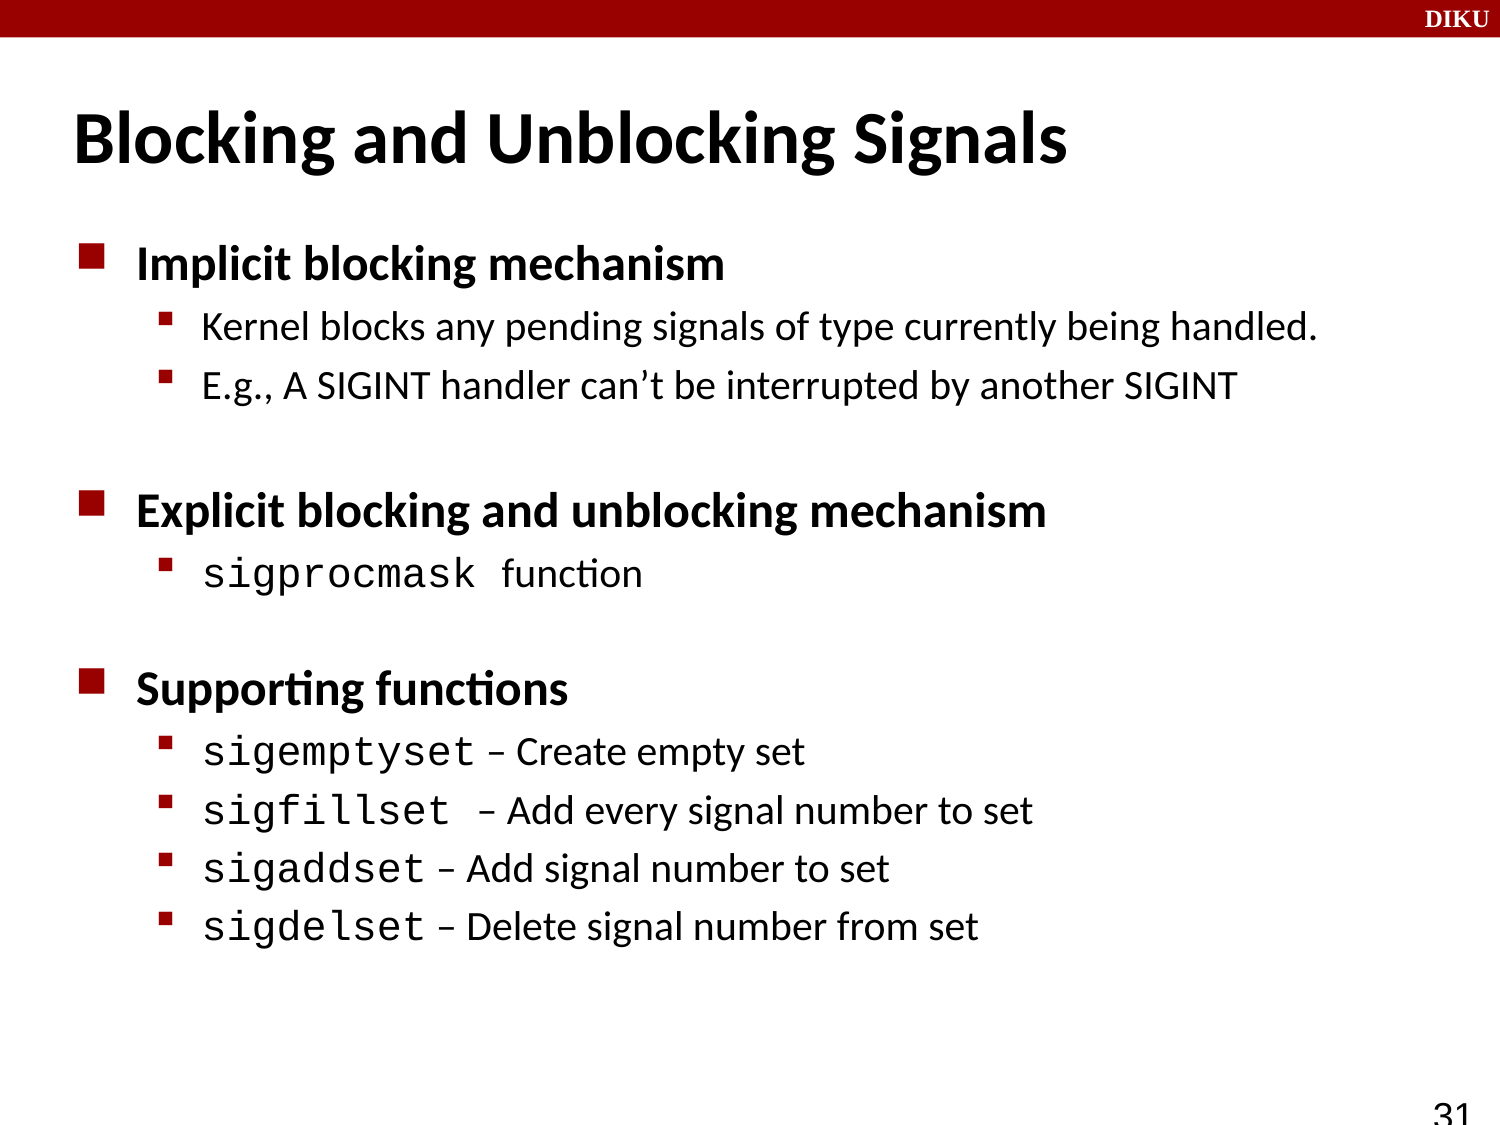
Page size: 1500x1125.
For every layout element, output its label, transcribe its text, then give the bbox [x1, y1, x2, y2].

text_box Blocking and Unblocking Signals [58, 71, 1304, 197]
text_box Implicit blocking mechanism Kernel blocks any pending signals of type currently being handled. E.g., A SIGINT handler can’t be interrupted by another SIGINT Explicit blocking and unblocking mechanism sigprocmask function Supporting functions sigemptyset – Create empty set sigfillset – Add every signal number to set sigaddset – Add signal number to set sigdelset – Delete signal number from set [65, 223, 1361, 1039]
